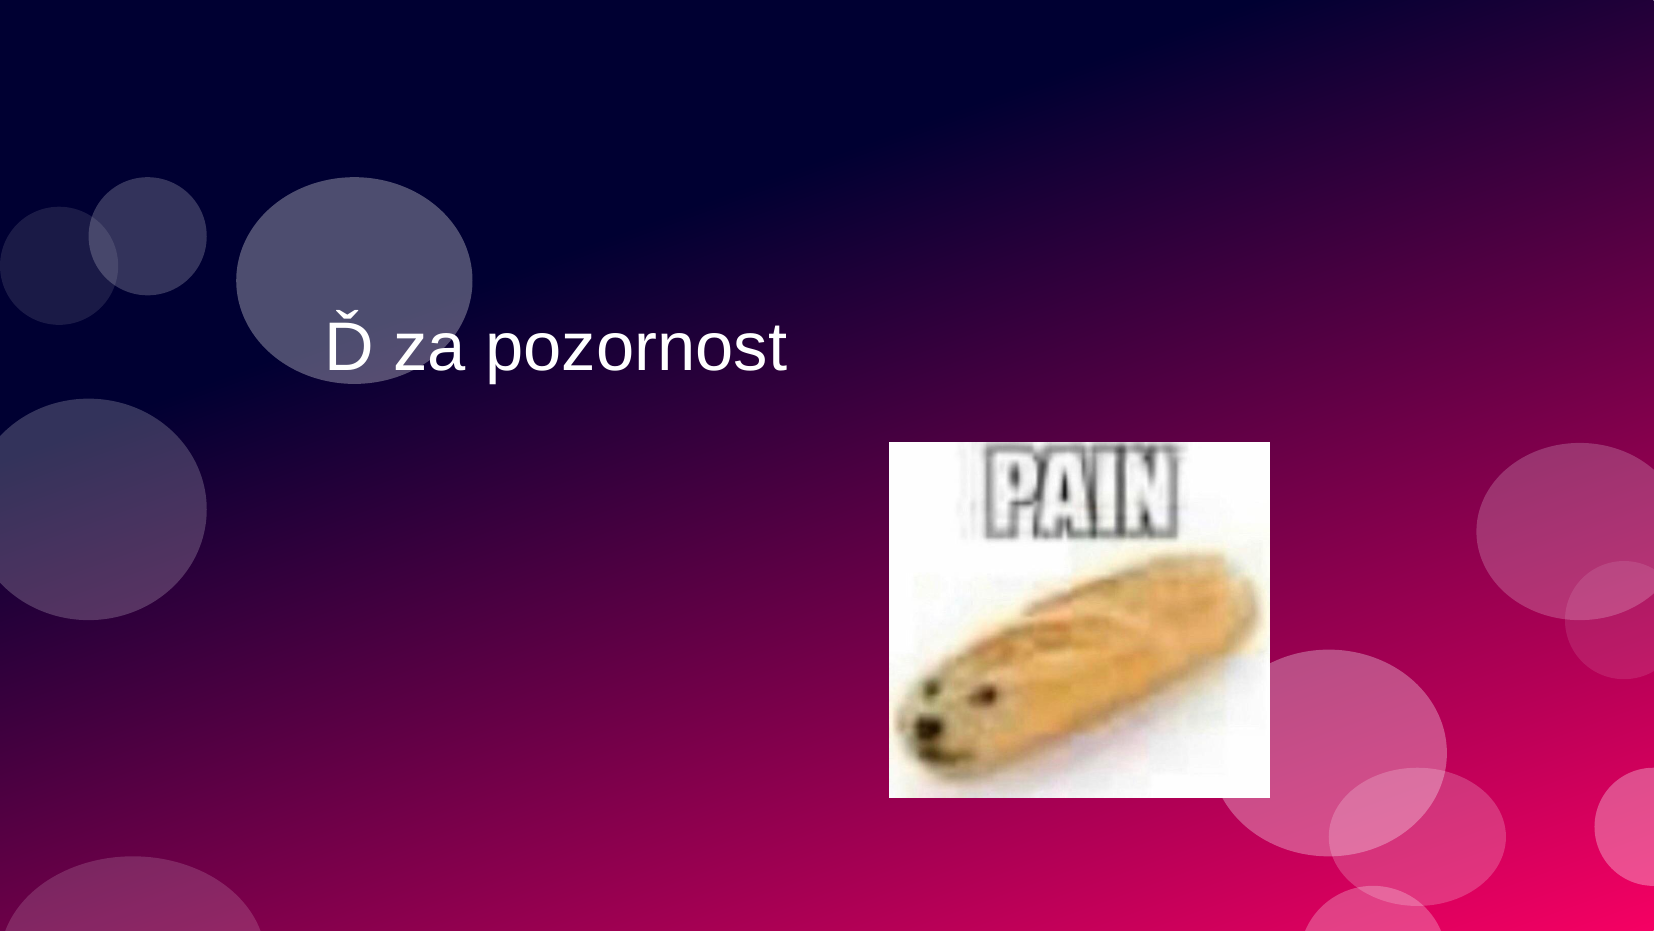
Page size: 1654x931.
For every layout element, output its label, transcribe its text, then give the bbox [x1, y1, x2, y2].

title Ď za pozornost [324, 265, 1654, 429]
picture [889, 442, 1270, 798]
